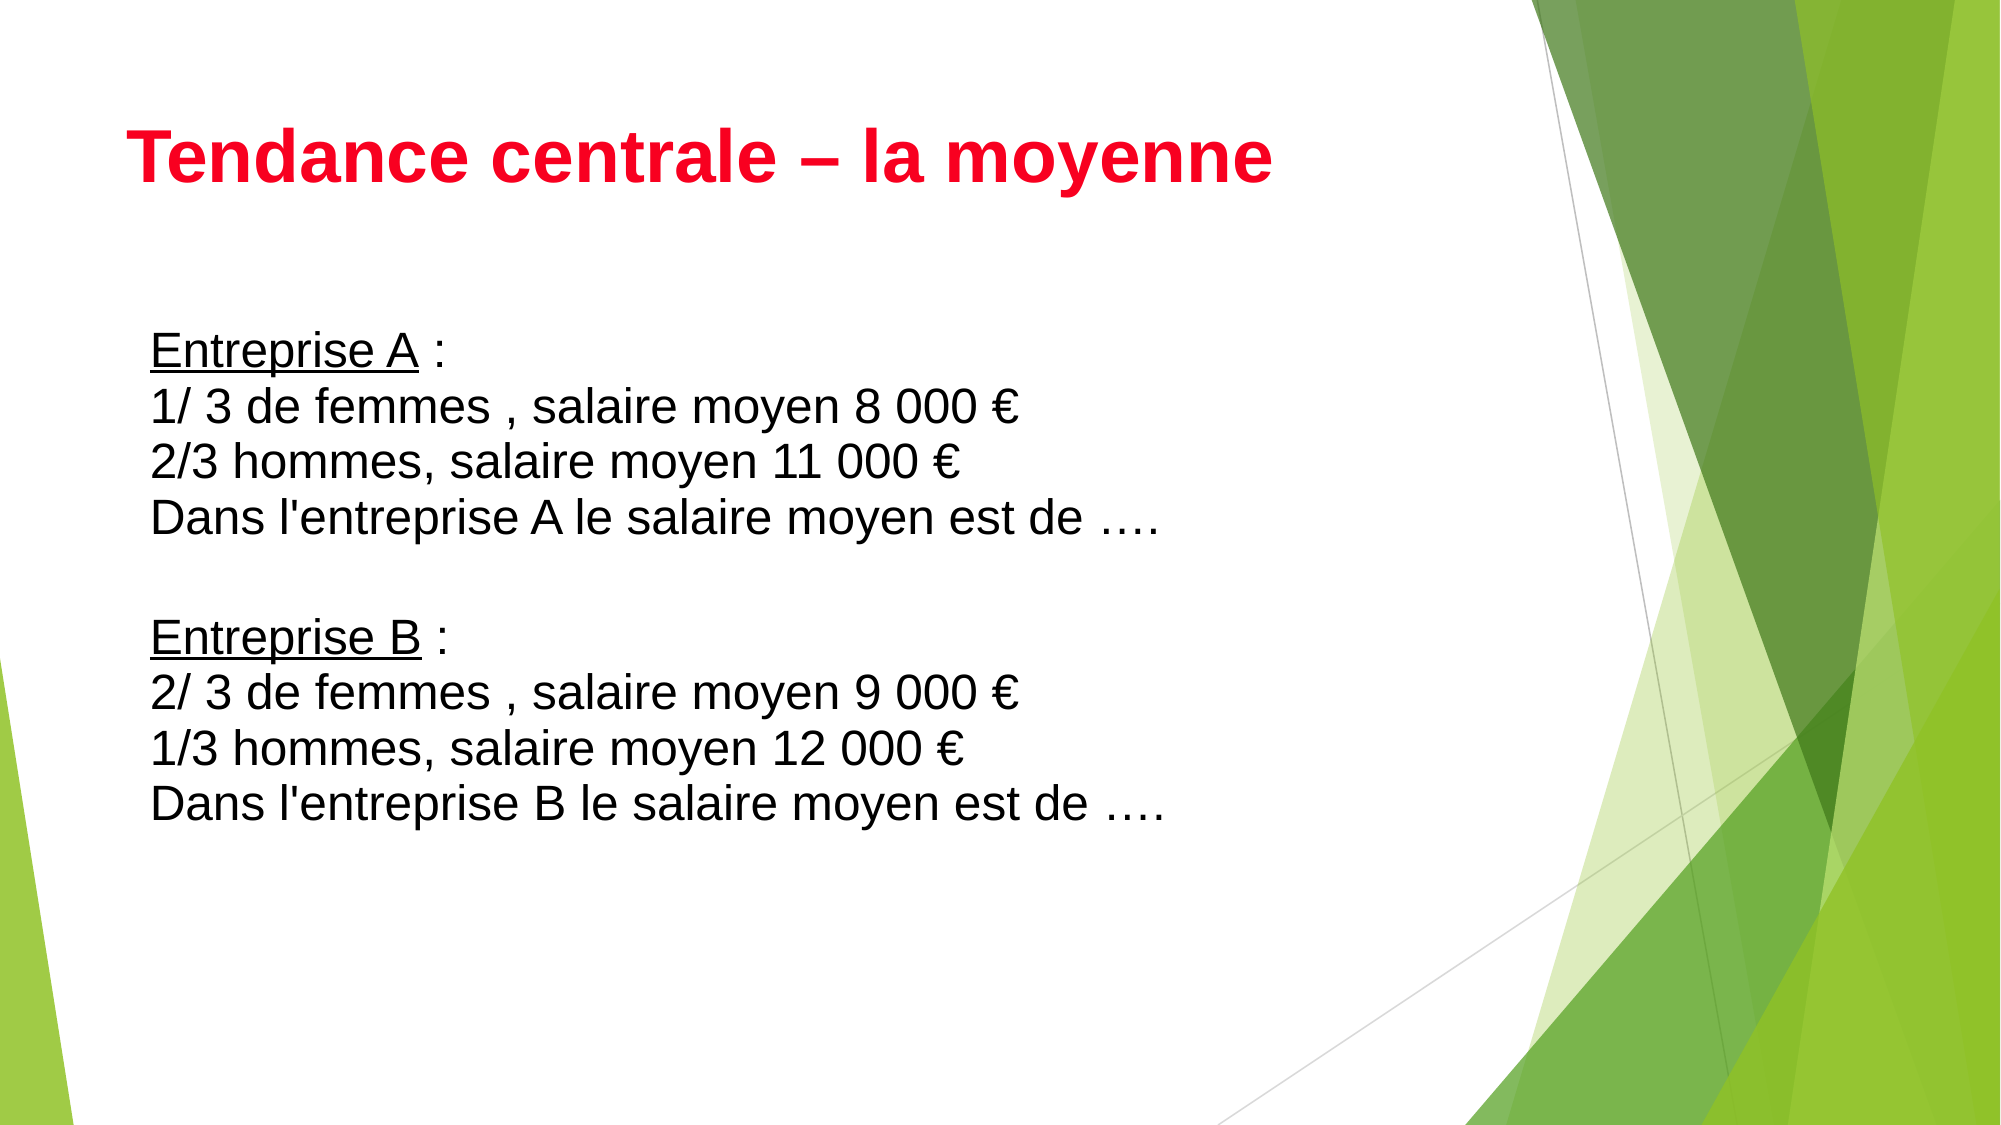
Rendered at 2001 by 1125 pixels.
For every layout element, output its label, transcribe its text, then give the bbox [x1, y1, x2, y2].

title Tendance centrale – la moyenne [111, 99, 1522, 235]
list Entreprise A : 1/ 3 de femmes , salaire moyen 8 000 € 2/3 hommes, salaire moyen 11 000 € Dans l'entreprise A le salaire moyen est de …. Entreprise B : 2/ 3 de femmes , salaire moyen 9 000 € 1/3 hommes, salaire moyen 12 000 € Dans l'entreprise B le salaire moyen est de …. [134, 317, 1583, 851]
